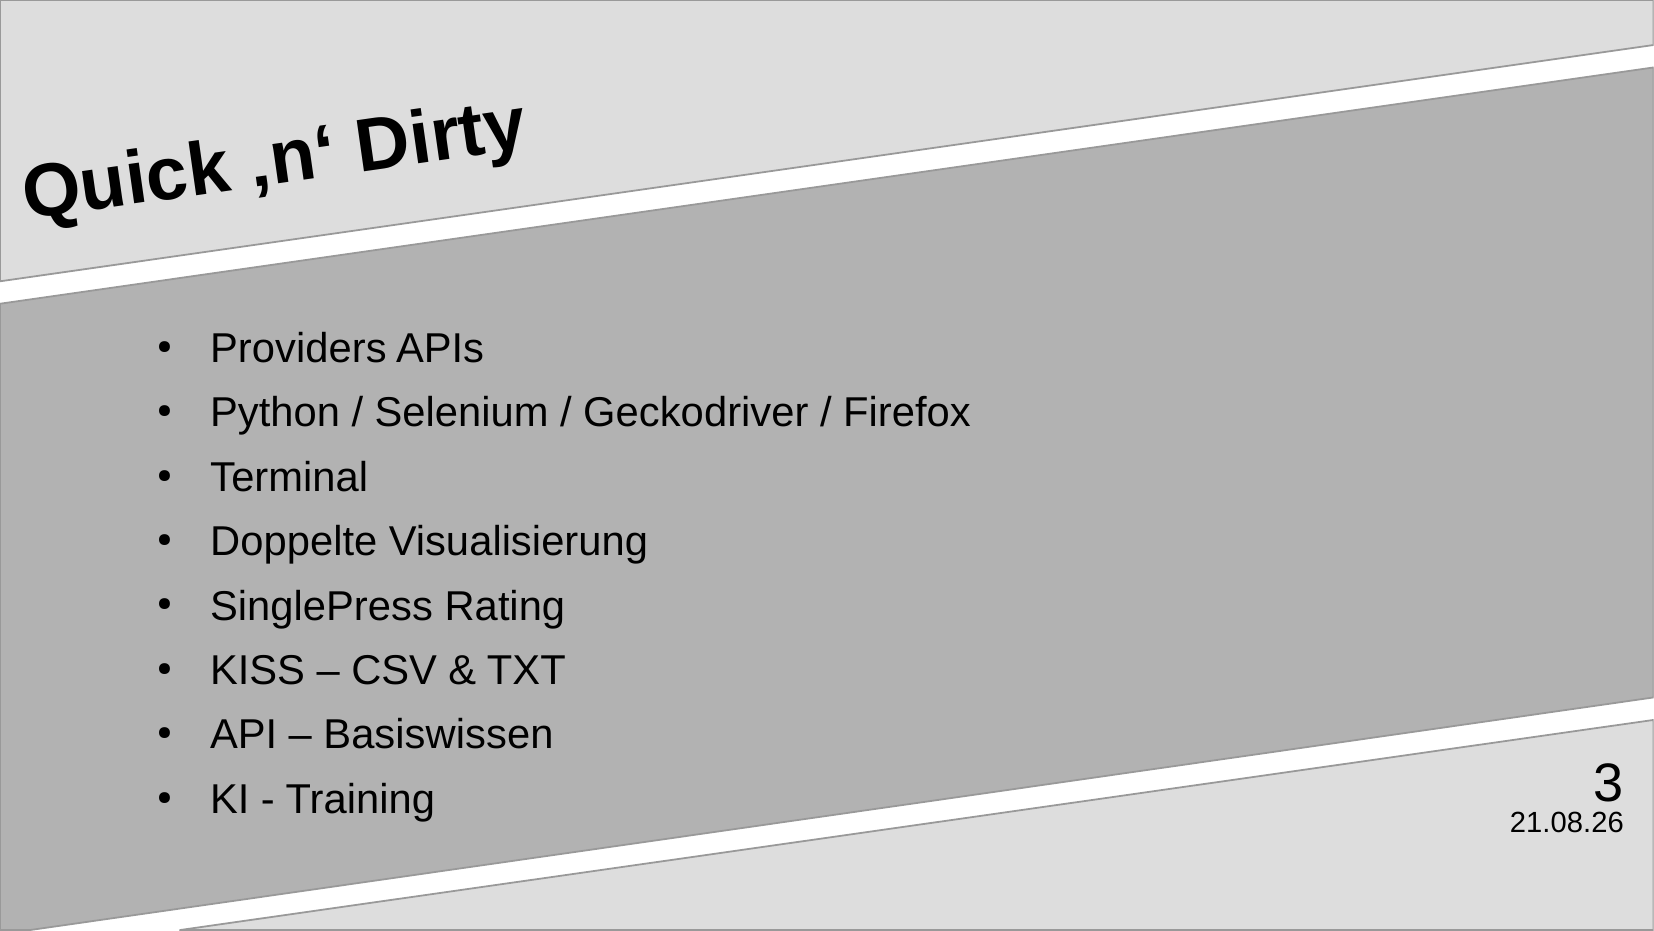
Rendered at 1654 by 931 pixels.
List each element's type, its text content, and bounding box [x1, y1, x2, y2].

list Providers APIs Python / Selenium / Geckodriver / Firefox Terminal Doppelte Visualisierung SinglePress Rating KISS – CSV & TXT API – Basiswissen KI - Training [139, 324, 1595, 865]
title Quick ‚n‘ Dirty [11, 0, 1496, 272]
